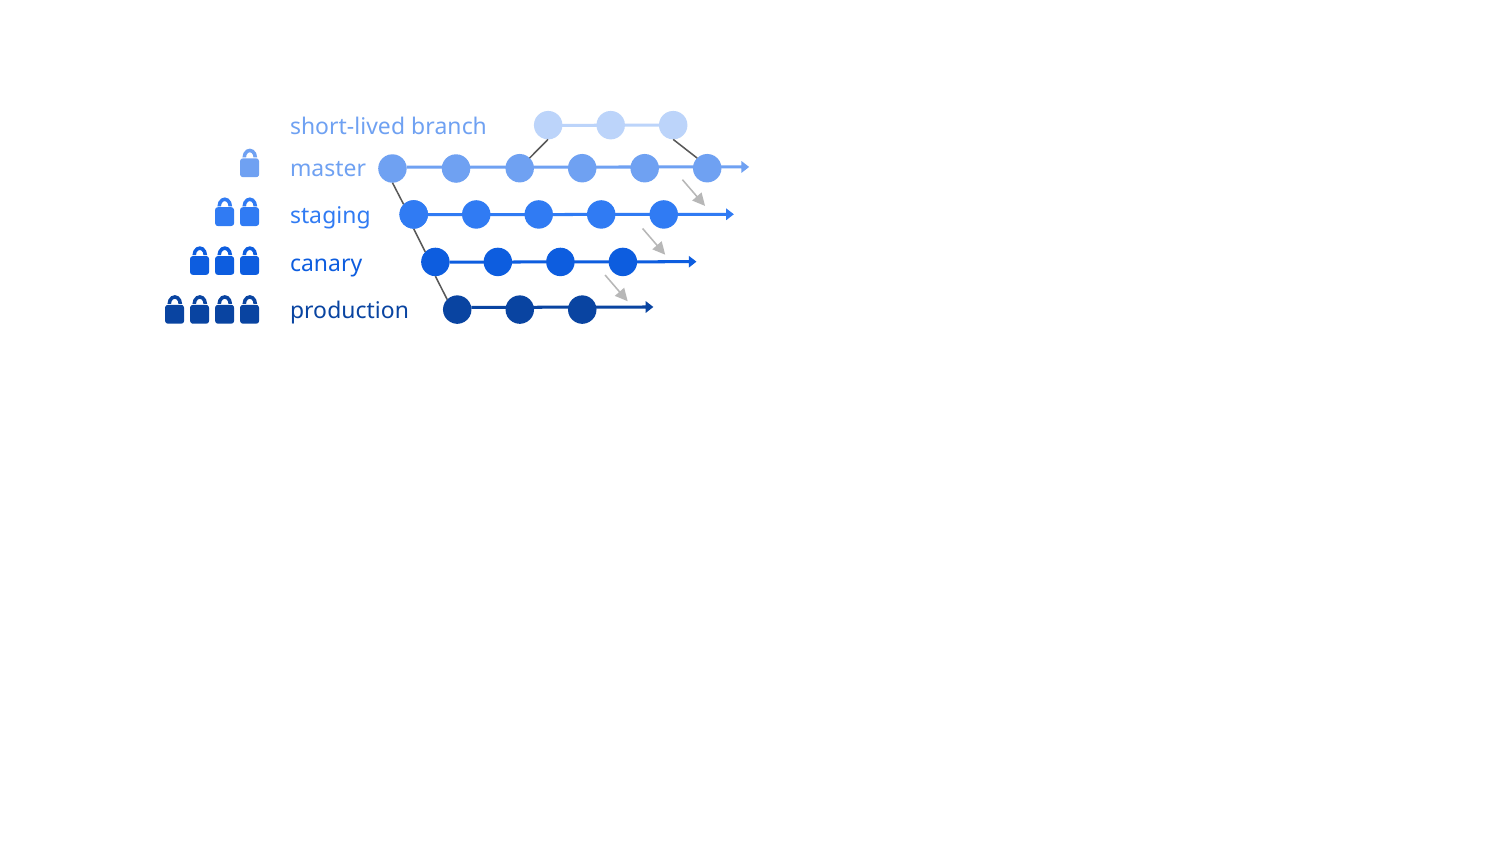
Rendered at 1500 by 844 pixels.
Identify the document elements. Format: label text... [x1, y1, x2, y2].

text_box [388, 153, 750, 183]
text_box short-lived branch [272, 98, 506, 152]
text_box master [272, 140, 388, 191]
text_box [421, 247, 697, 277]
text_box production [272, 283, 450, 336]
text_box [240, 197, 260, 227]
text_box [450, 295, 654, 324]
text_box staging [272, 188, 406, 238]
text_box [240, 148, 260, 178]
text_box [399, 200, 734, 229]
text_box [190, 246, 210, 275]
text_box [533, 110, 688, 140]
text_box [240, 246, 260, 275]
text_box [190, 295, 210, 324]
text_box [215, 246, 235, 275]
text_box [165, 295, 185, 324]
text_box [215, 295, 235, 324]
text_box [215, 197, 235, 227]
text_box [240, 295, 260, 324]
text_box canary [272, 235, 406, 286]
